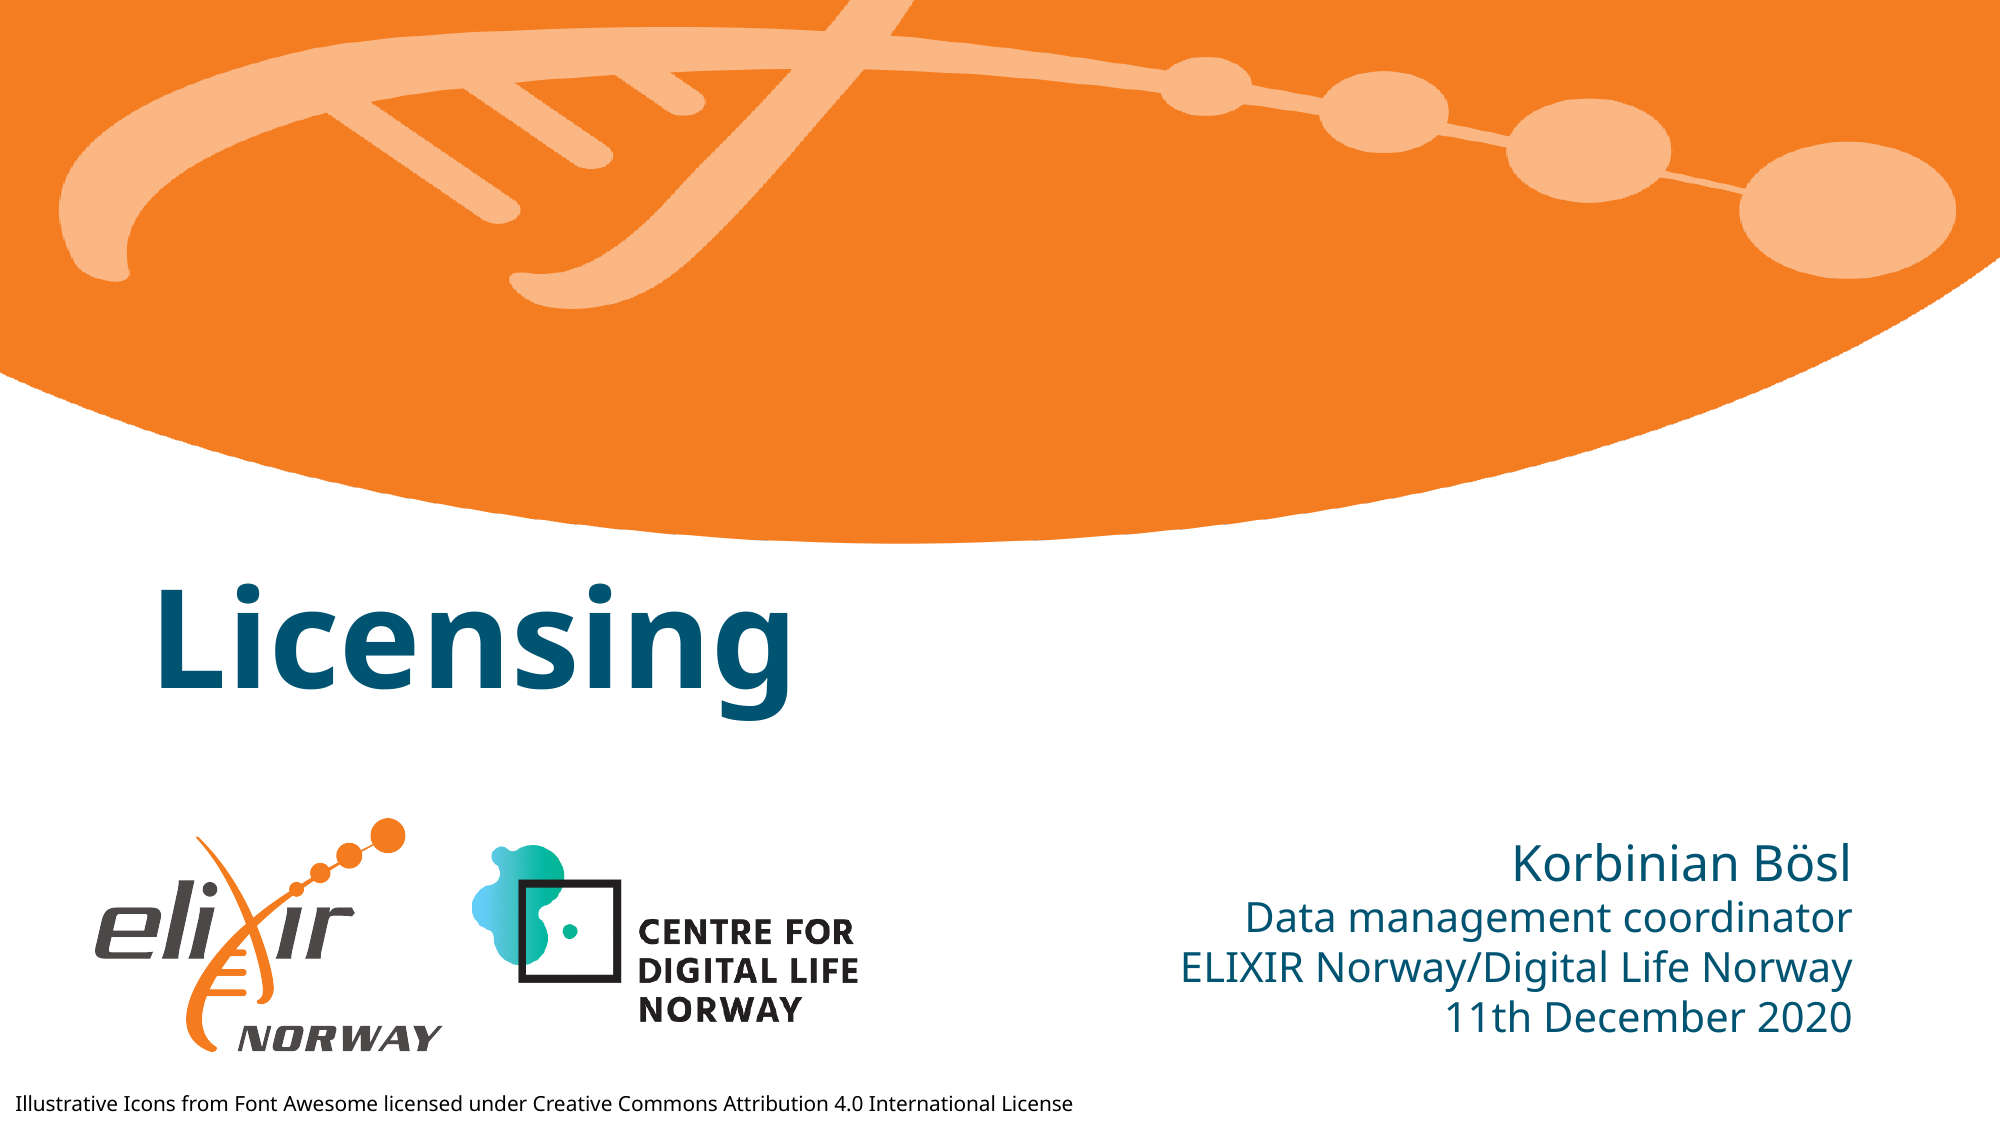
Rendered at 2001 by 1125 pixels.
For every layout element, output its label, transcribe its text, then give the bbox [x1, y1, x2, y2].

picture [472, 845, 863, 1028]
list Korbinian Bösl Data management coordinator ELIXIR Norway/Digital Life Norway 11th December 2020 [1112, 771, 1853, 1028]
text_box Illustrative Icons from Font Awesome licensed under Creative Commons Attribution 4.0 International License [0, 1076, 1536, 1125]
picture [95, 818, 443, 1052]
title Licensing [149, 550, 1850, 752]
